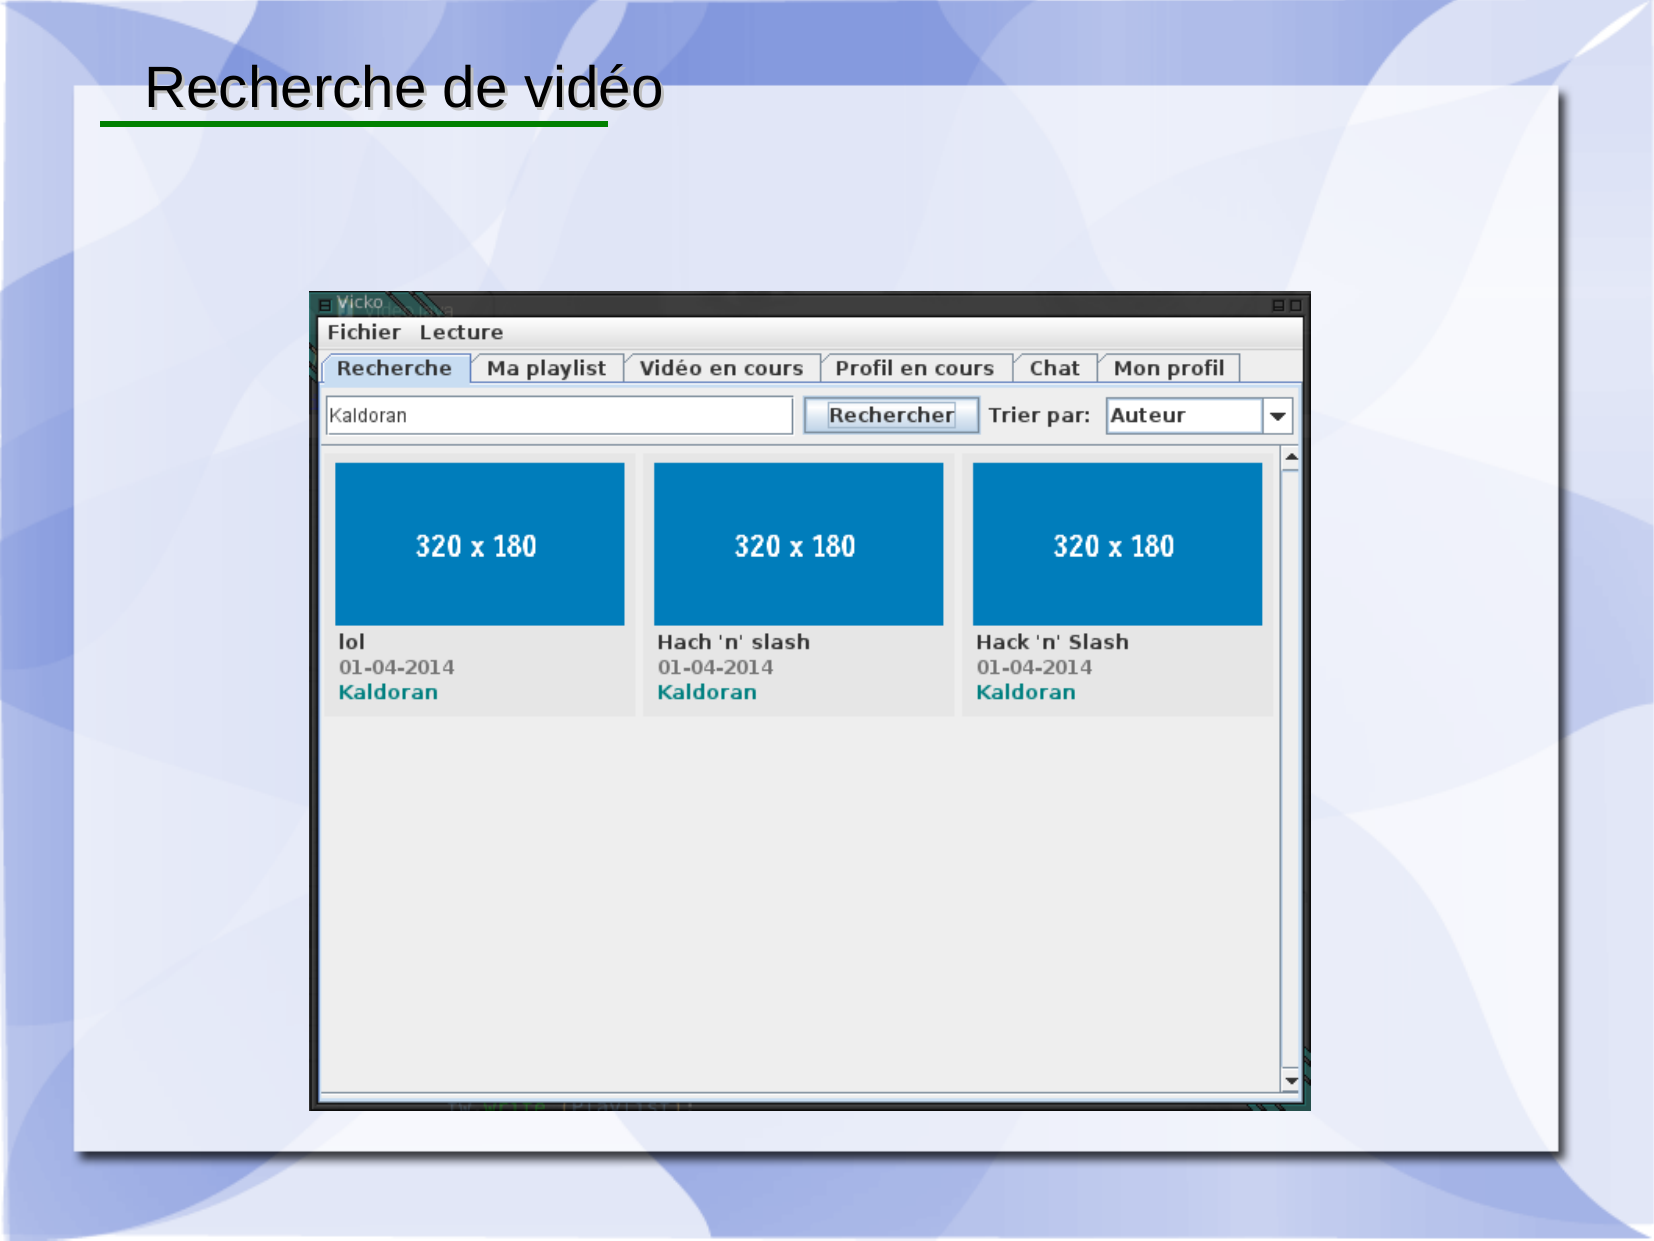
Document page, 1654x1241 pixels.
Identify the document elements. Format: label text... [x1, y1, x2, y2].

text_box Recherche de vidéo [129, 47, 792, 128]
picture [0, 0, 1654, 1241]
